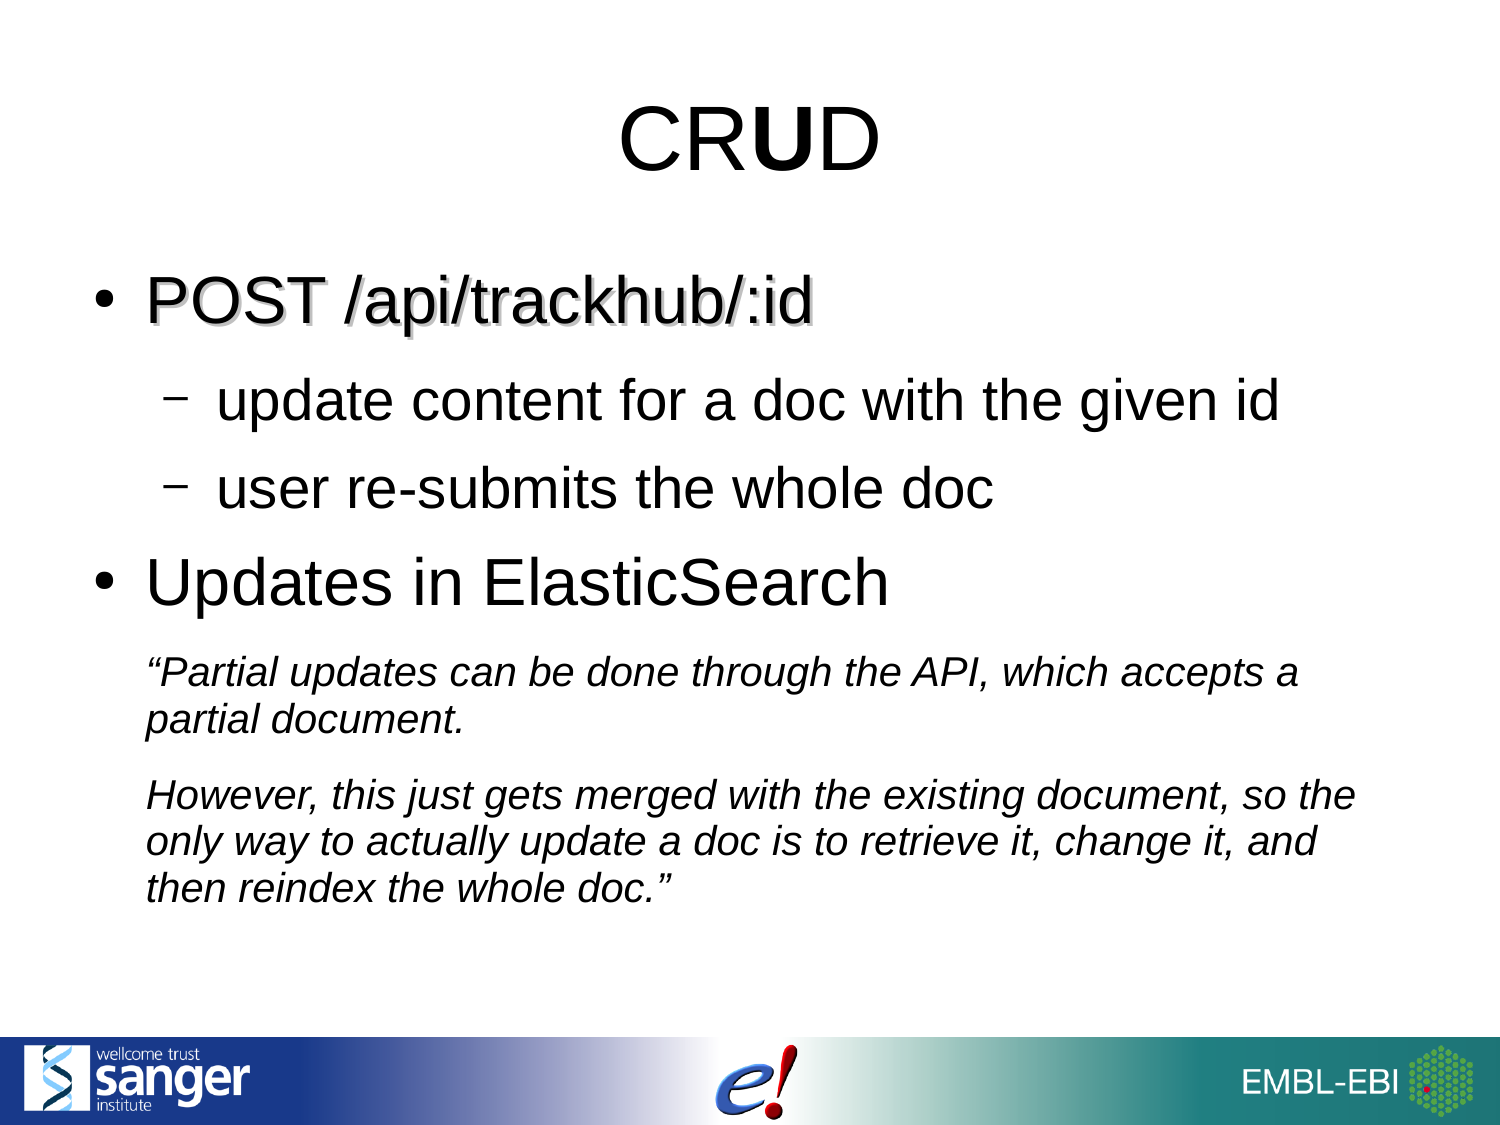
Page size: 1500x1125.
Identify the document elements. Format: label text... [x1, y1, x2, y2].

picture [0, 1037, 1500, 1125]
list POST /api/trackhub/:id update content for a doc with the given id user re-submits the whole doc Updates in ElasticSearch “Partial updates can be done through the API, which accepts a partial document. However, this just gets merged with the existing document, so the only way to actually update a doc is to retrieve it, change it, and then reindex the whole doc.” [75, 263, 1395, 916]
title CRUD [75, 44, 1425, 233]
